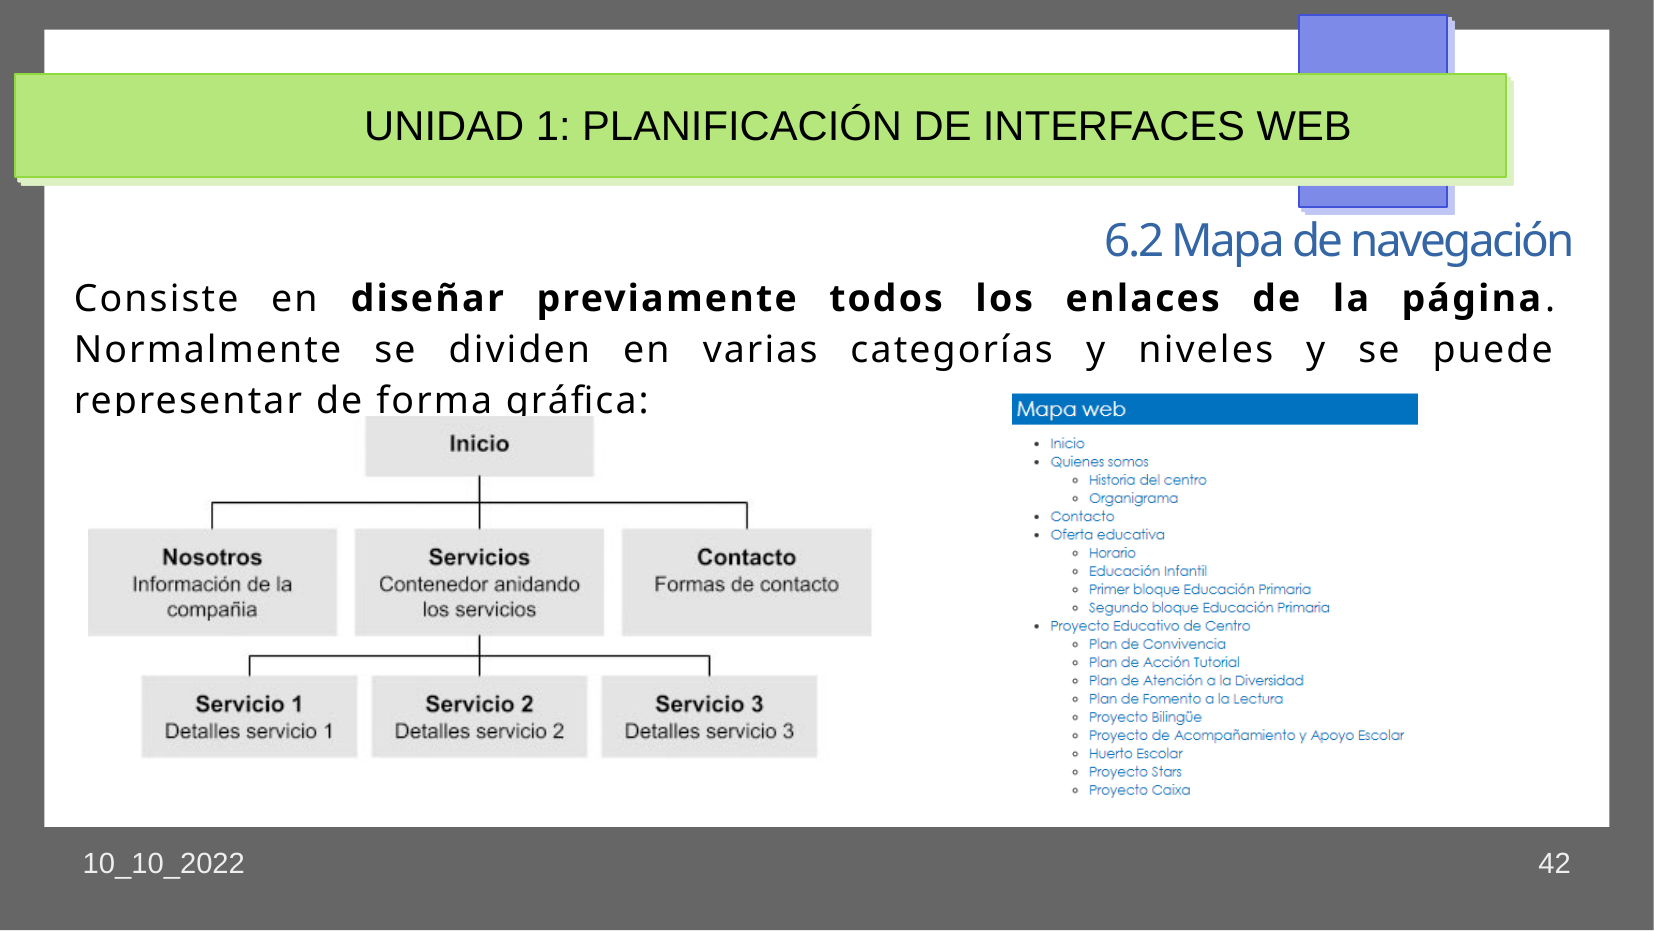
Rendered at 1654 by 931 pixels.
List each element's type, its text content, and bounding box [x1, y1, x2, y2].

text_box 6.2 Mapa de navegación [58, 206, 1595, 841]
picture [88, 416, 878, 768]
picture [1012, 385, 1418, 798]
title UNIDAD 1: PLANIFICACIÓN DE INTERFACES WEB [29, 73, 1447, 178]
text_box Consiste en diseñar previamente todos los enlaces de la página. Normalmente se dividen en varias categorías y niveles y se puede representar de forma gráfica: [59, 263, 1572, 842]
